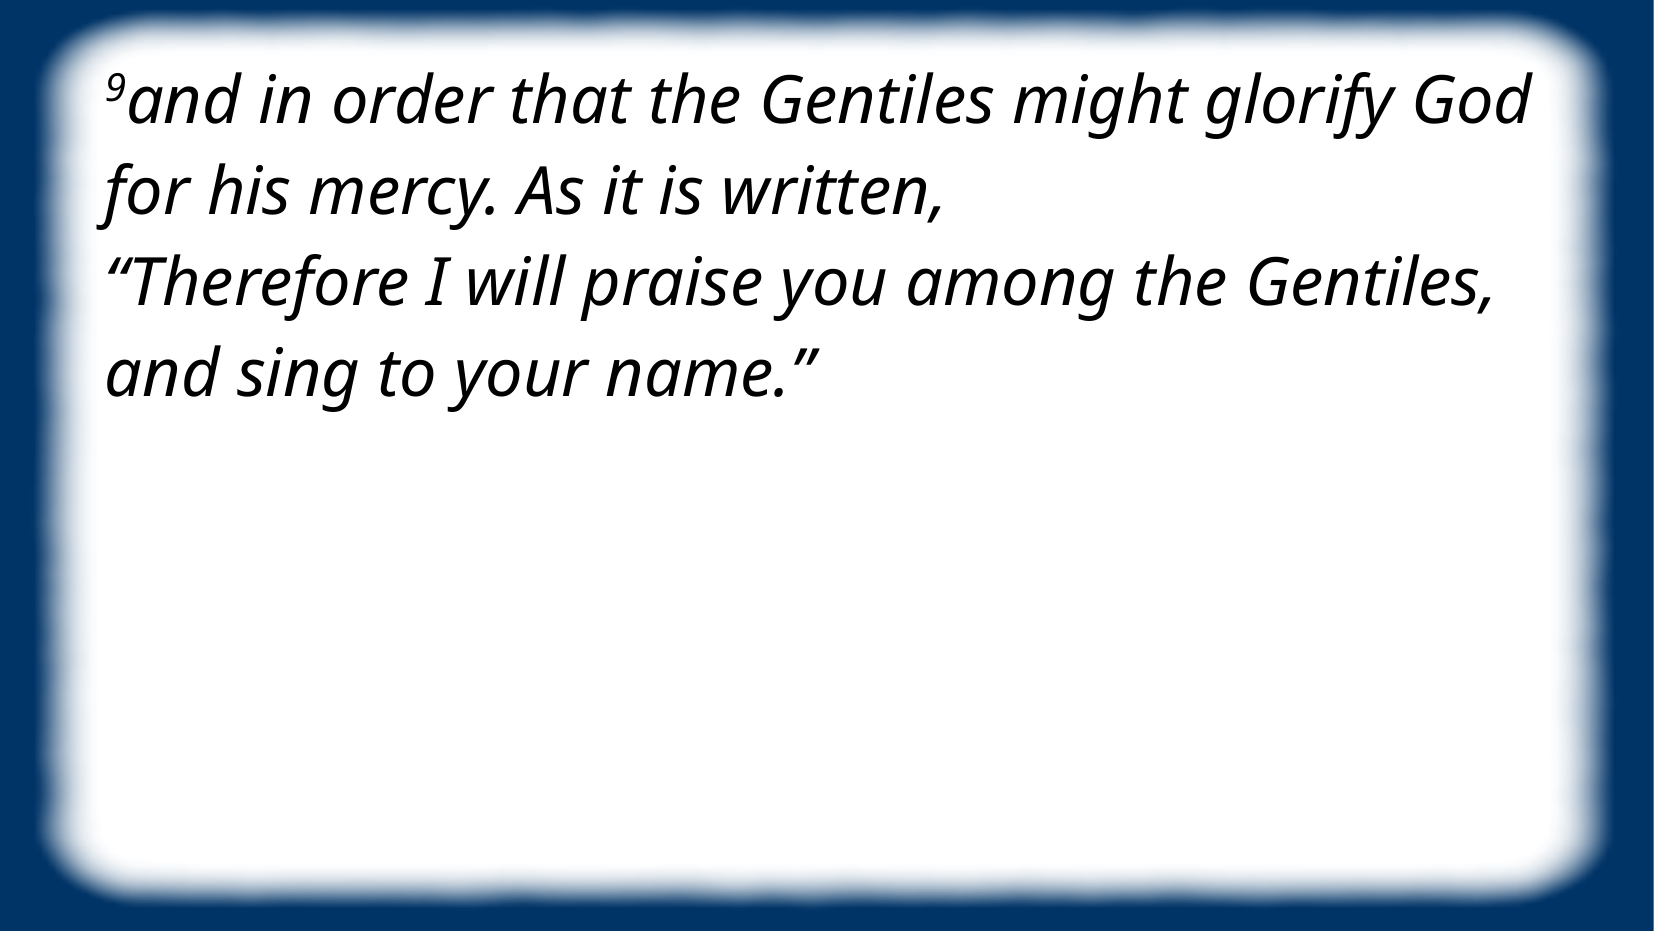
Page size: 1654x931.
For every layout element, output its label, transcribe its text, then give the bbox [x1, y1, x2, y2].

picture [0, 0, 1654, 931]
text_box 9and in order that the Gentiles might glorify God for his mercy. As it is written, “Therefore I will praise you among the Gentiles, and sing to your name.” [90, 45, 1561, 415]
